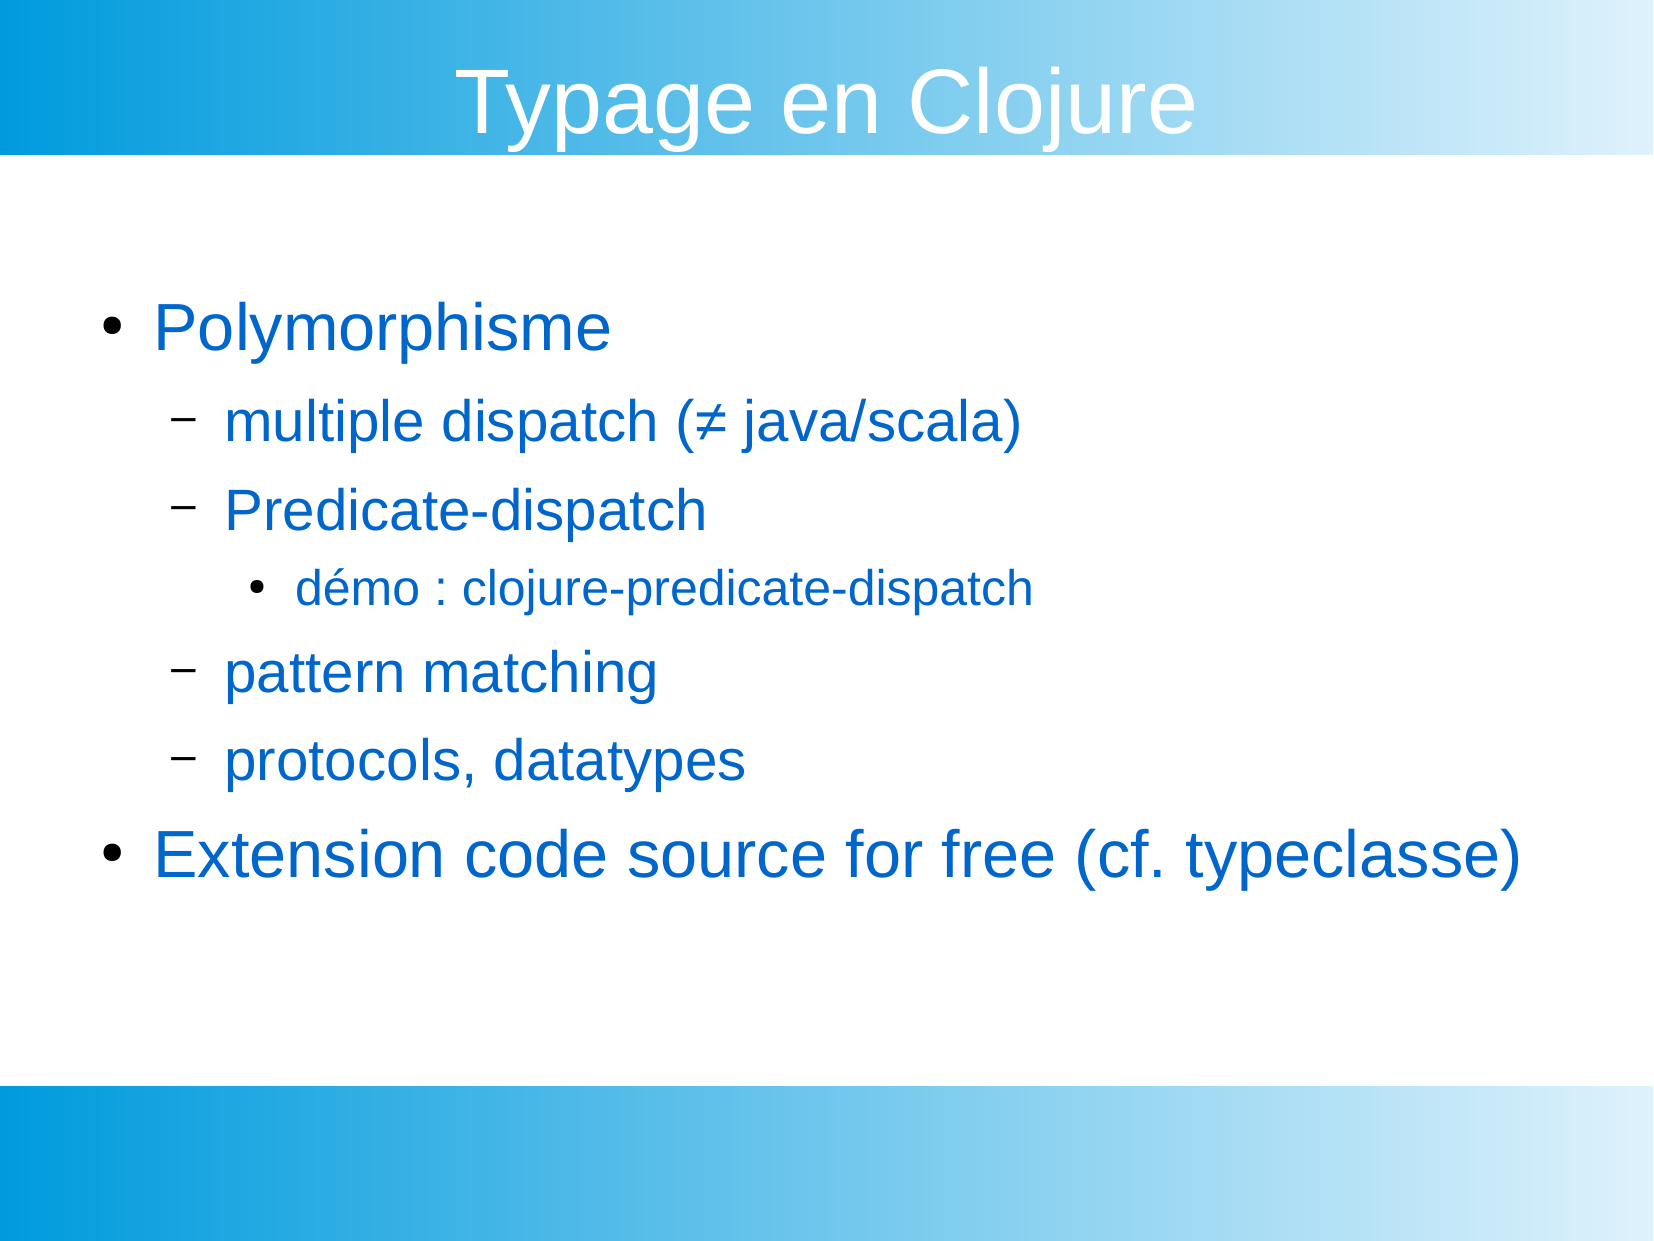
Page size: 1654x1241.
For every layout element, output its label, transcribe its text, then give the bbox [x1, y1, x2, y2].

list Polymorphisme multiple dispatch (≠ java/scala) Predicate-dispatch démo : clojure-predicate-dispatch pattern matching protocols, datatypes Extension code source for free (cf. typeclasse) [82, 290, 1571, 1010]
title Typage en Clojure [82, 49, 1571, 155]
